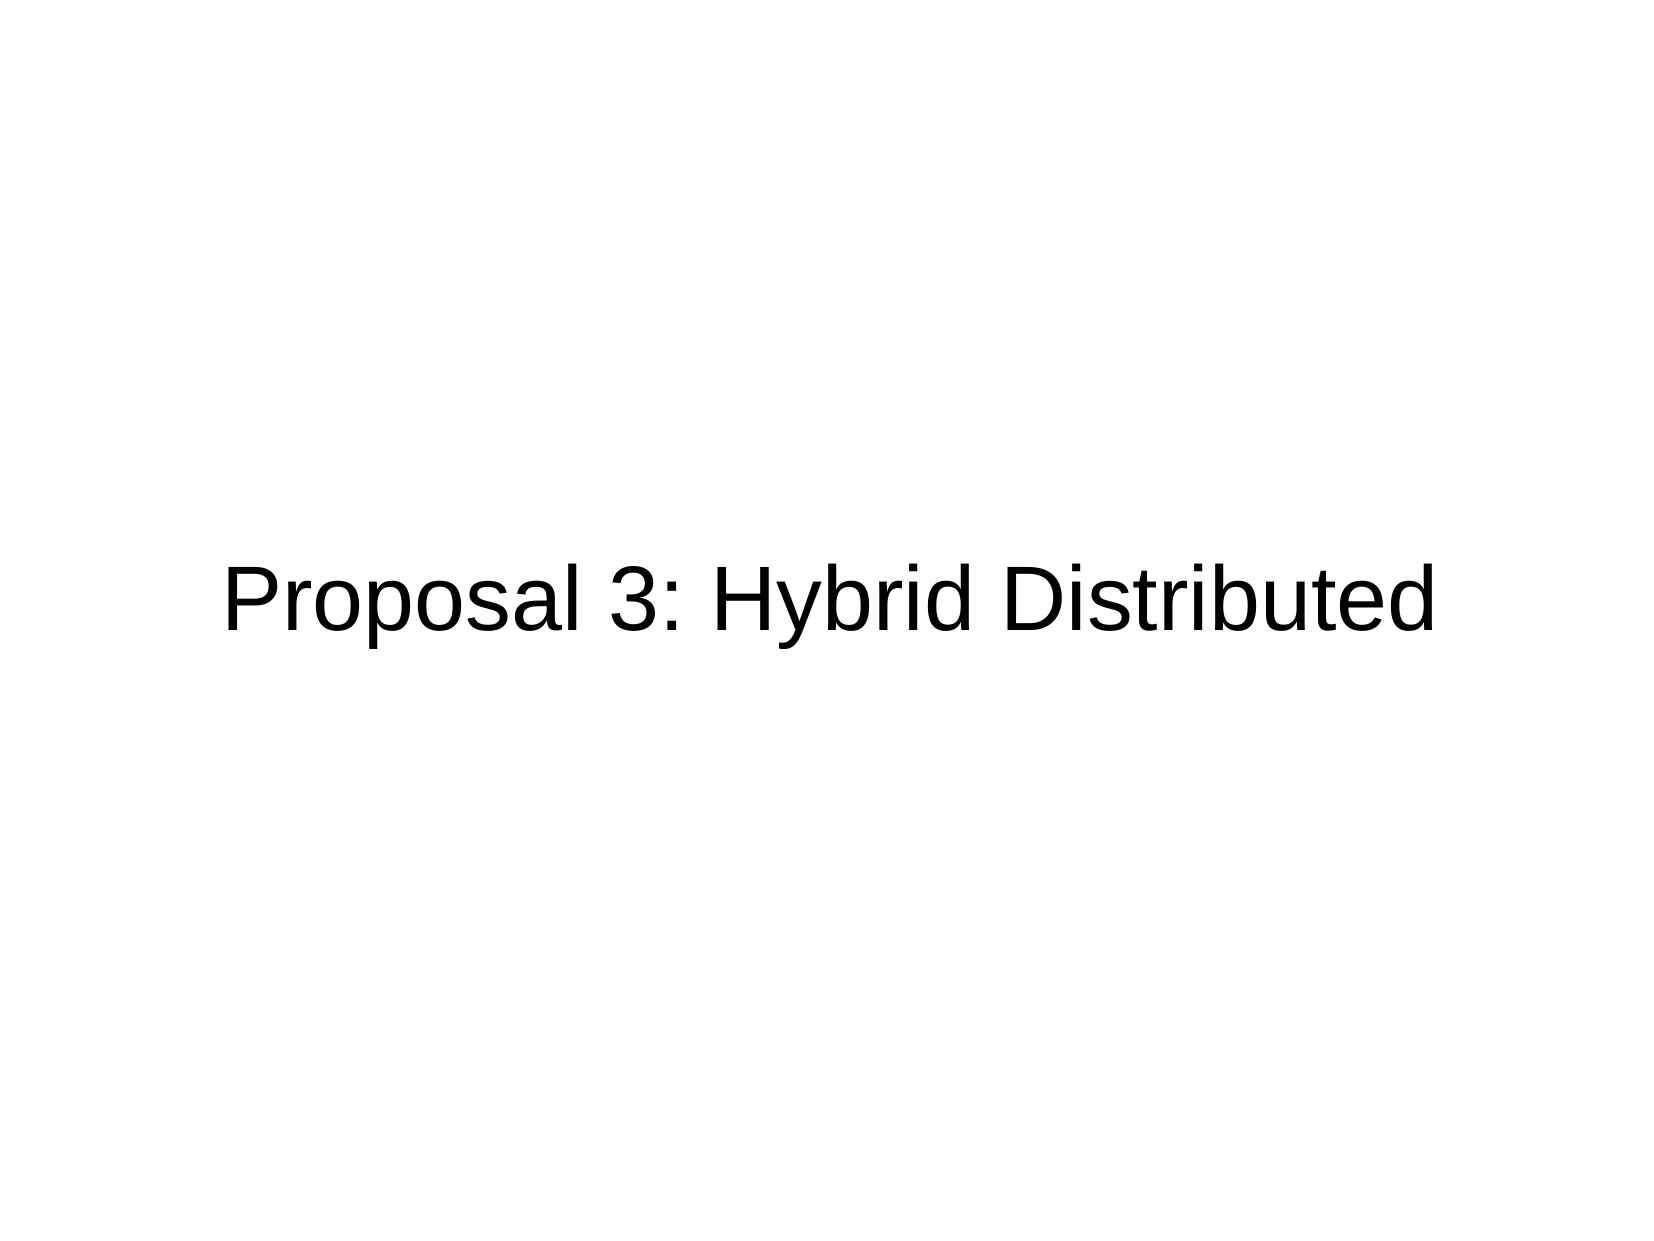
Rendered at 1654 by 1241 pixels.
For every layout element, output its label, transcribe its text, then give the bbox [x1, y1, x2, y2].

title Proposal 3: Hybrid Distributed [86, 495, 1576, 703]
